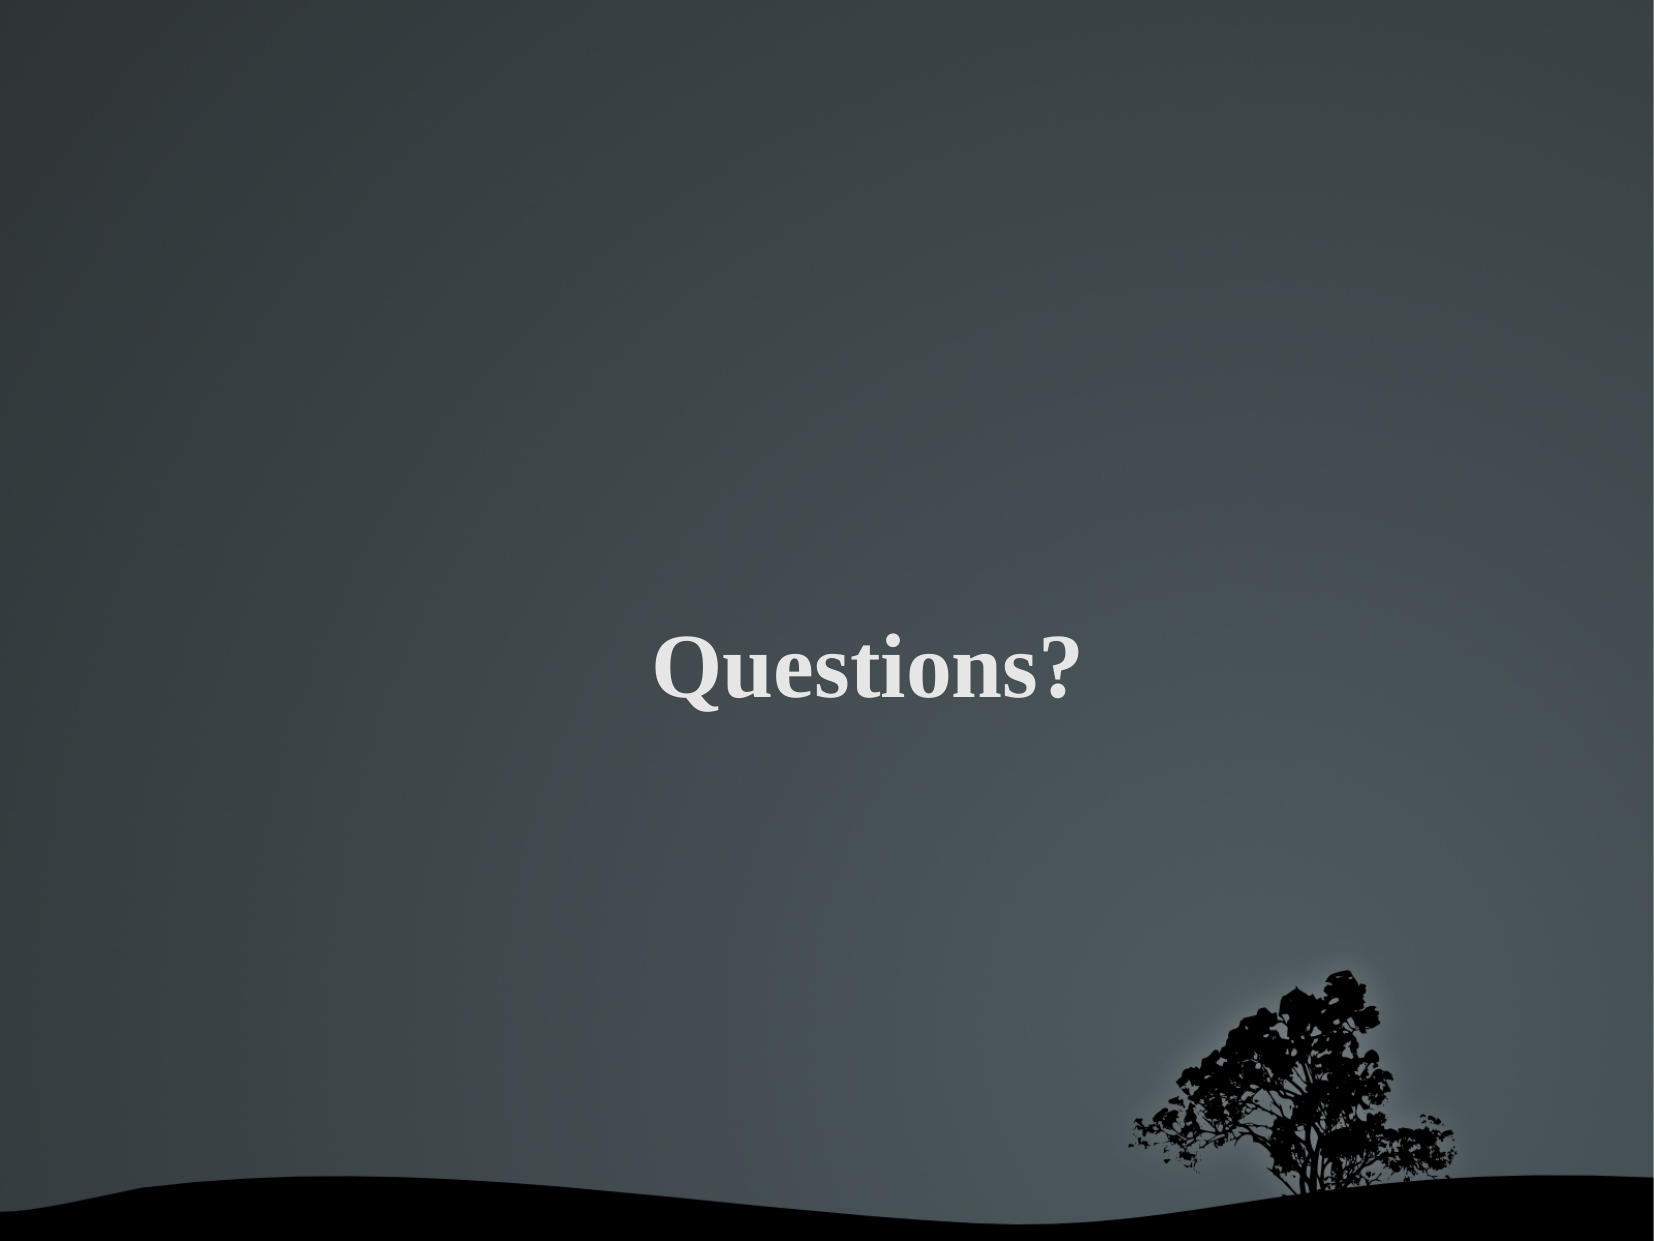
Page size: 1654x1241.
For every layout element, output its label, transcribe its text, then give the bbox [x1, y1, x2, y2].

title Questions? [124, 562, 1613, 770]
picture [0, 0, 1654, 1241]
